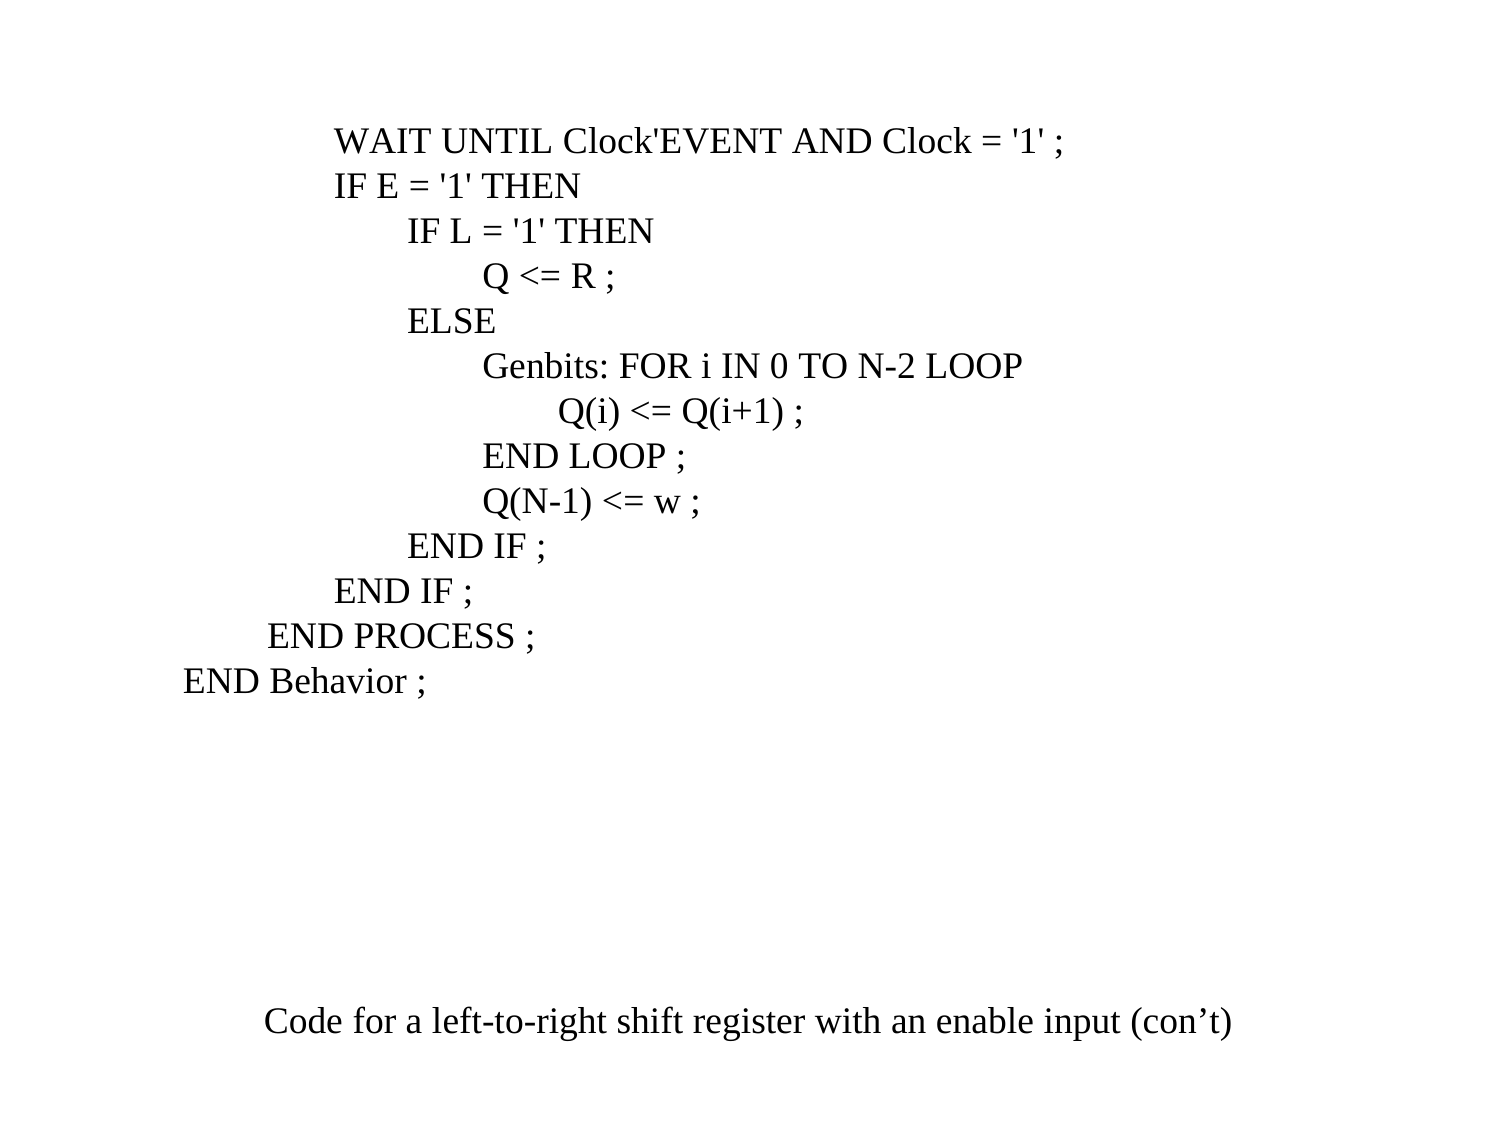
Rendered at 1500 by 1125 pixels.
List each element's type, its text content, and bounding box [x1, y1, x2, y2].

text_box Code for a left-to-right shift register with an enable input (con’t) [142, 987, 1356, 1063]
text_box WAIT UNTIL Clock'EVENT AND Clock = '1' ; IF E = '1' THEN IF L = '1' THEN Q <= R ; ELSE Genbits: FOR i IN 0 TO N-2 LOOP Q(i) <= Q(i+1) ; END LOOP ; Q(N-1) <= w ; END IF ; END IF ; END PROCESS ; END Behavior ; [168, 108, 1080, 709]
